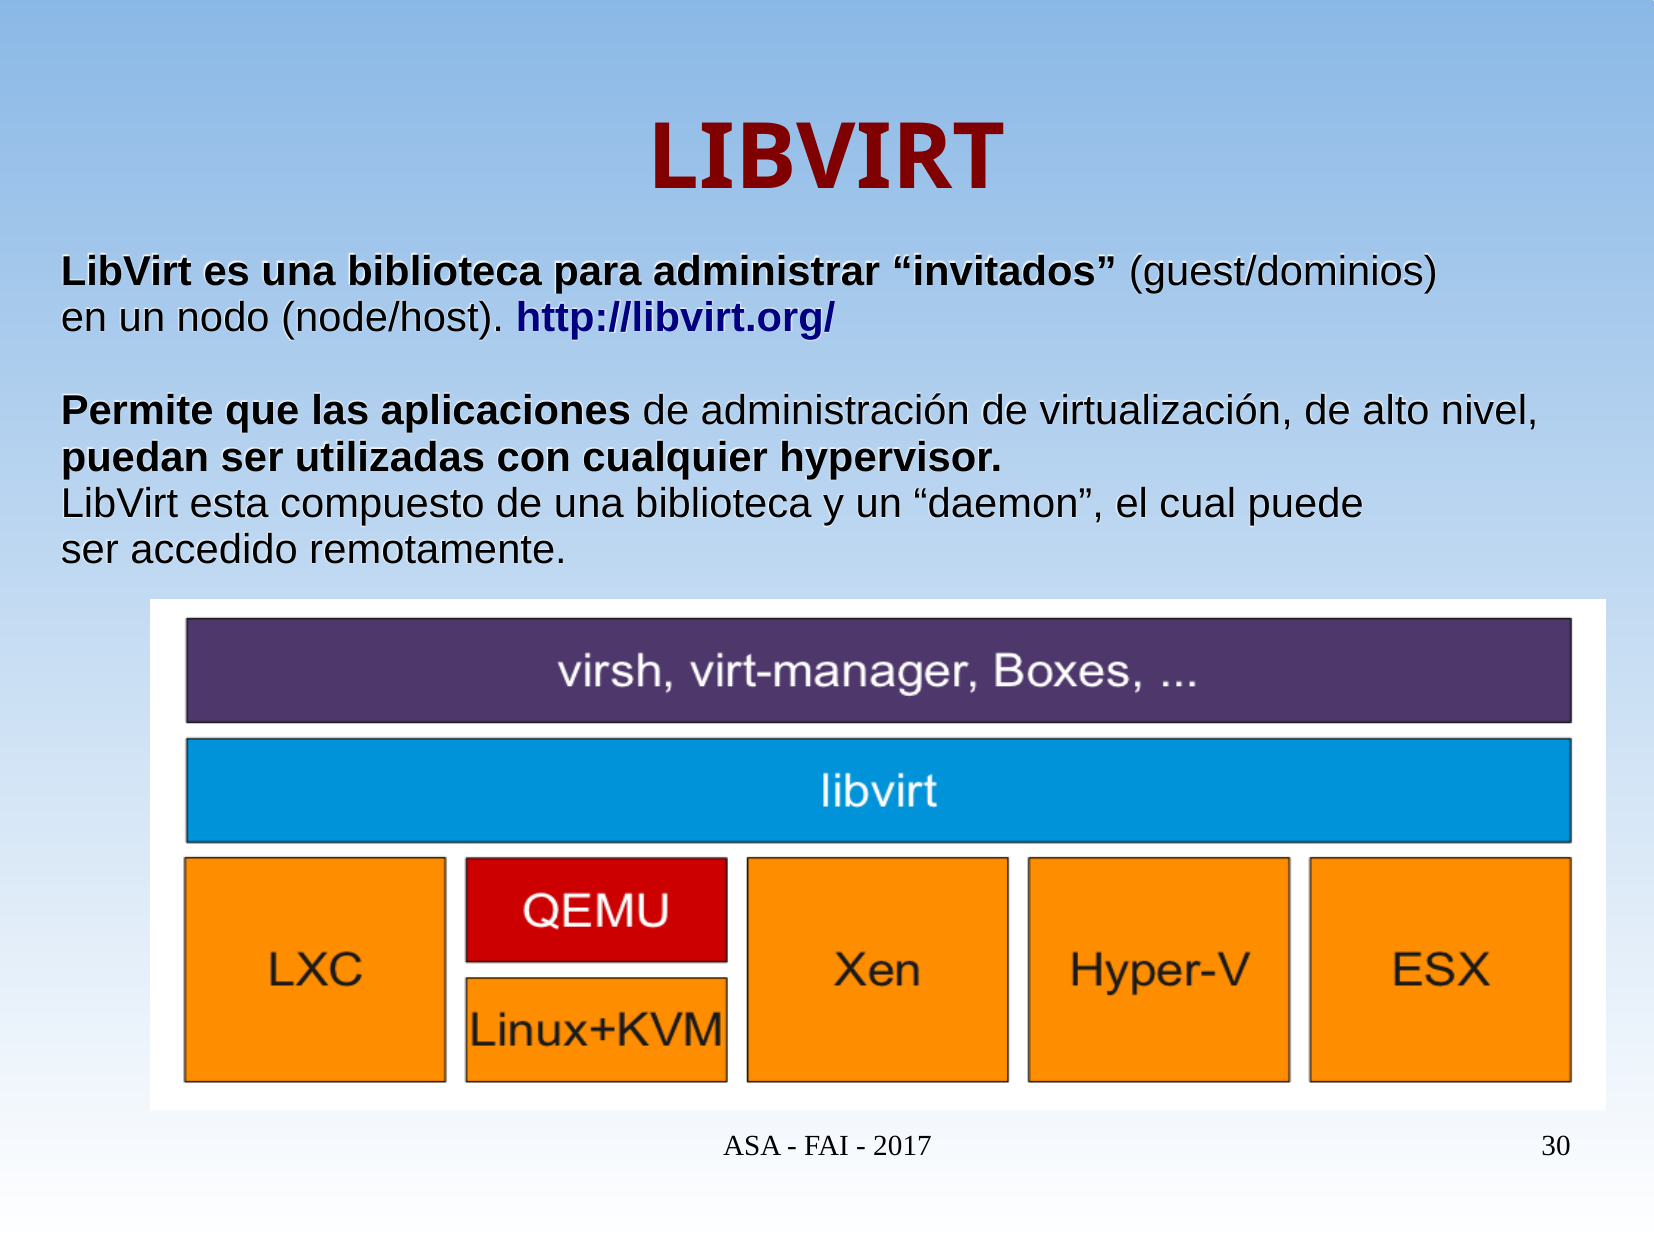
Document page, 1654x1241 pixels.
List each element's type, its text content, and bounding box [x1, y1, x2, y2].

text_box LibVirt es una biblioteca para administrar “invitados” (guest/dominios) en un nodo (node/host). http://libvirt.org/ Permite que las aplicaciones de administración de virtualización, de alto nivel, puedan ser utilizadas con cualquier hypervisor. LibVirt esta compuesto de una biblioteca y un “daemon”, el cual puede ser accedido remotamente. [46, 240, 1566, 623]
picture [150, 599, 1606, 1111]
title LIBVIRT [82, 49, 1571, 257]
